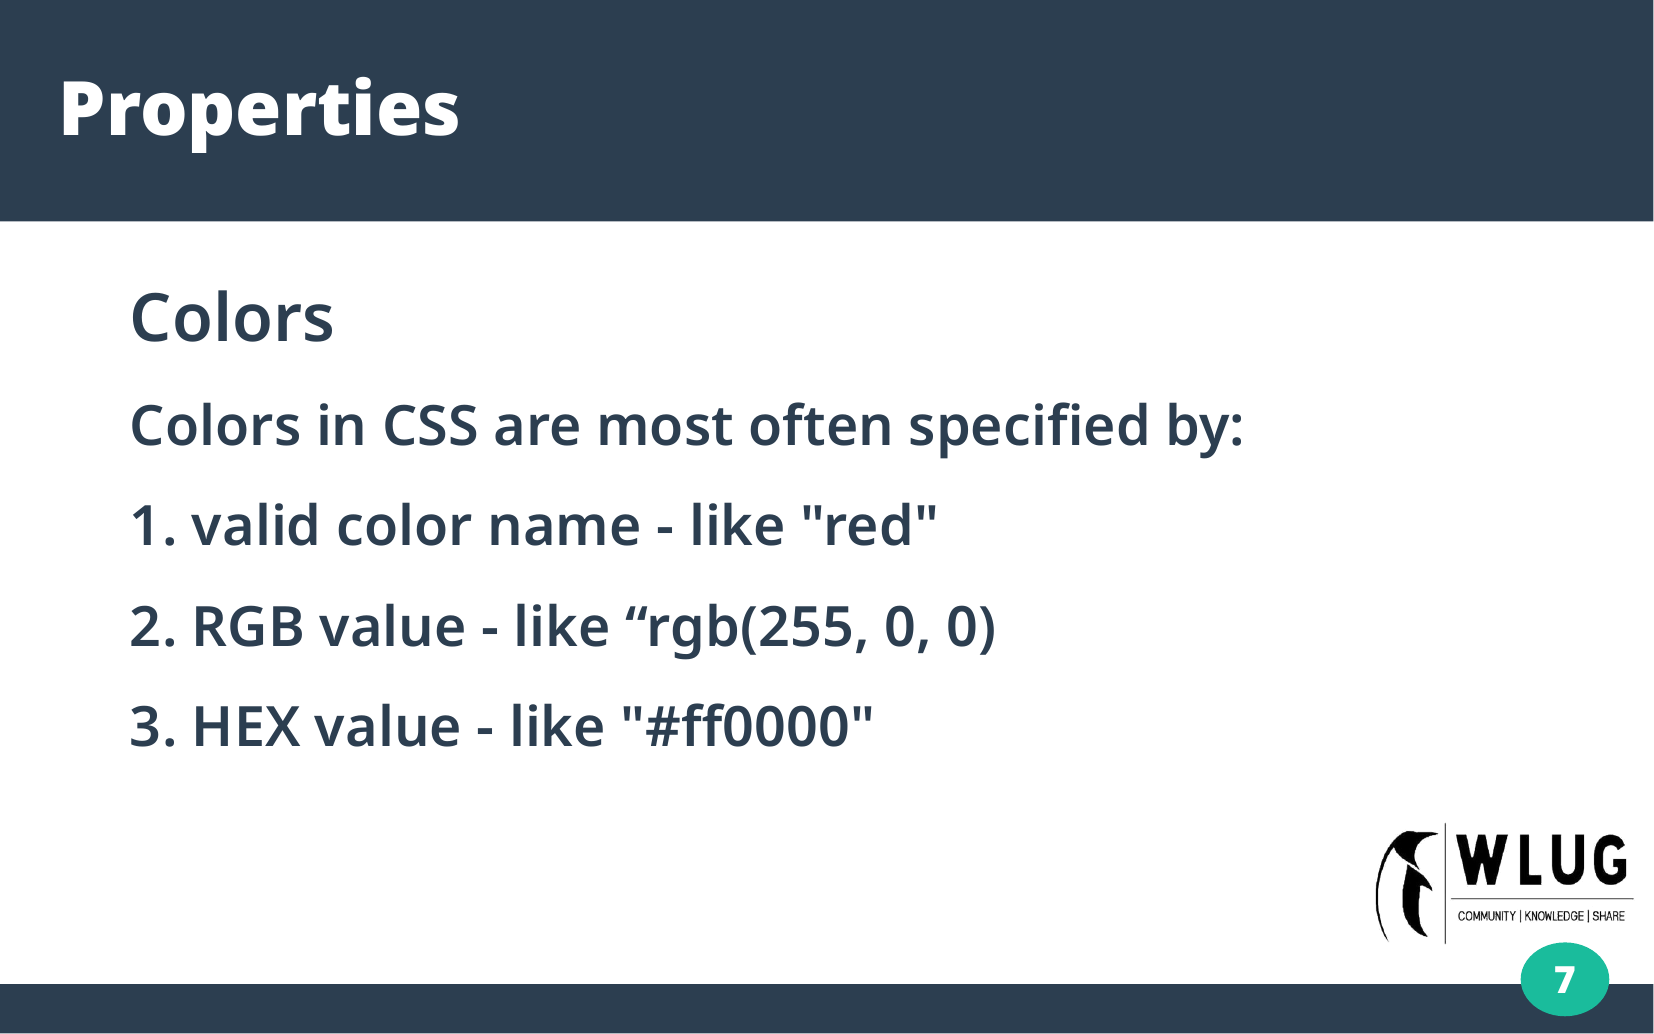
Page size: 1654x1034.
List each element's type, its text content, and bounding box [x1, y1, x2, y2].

title Properties [59, 41, 1595, 173]
picture [1358, 814, 1643, 950]
list Colors Colors in CSS are most often specified by: 1. valid color name - like "red" 2. RGB value - like “rgb(255, 0, 0) 3. HEX value - like "#ff0000" [59, 270, 1595, 960]
